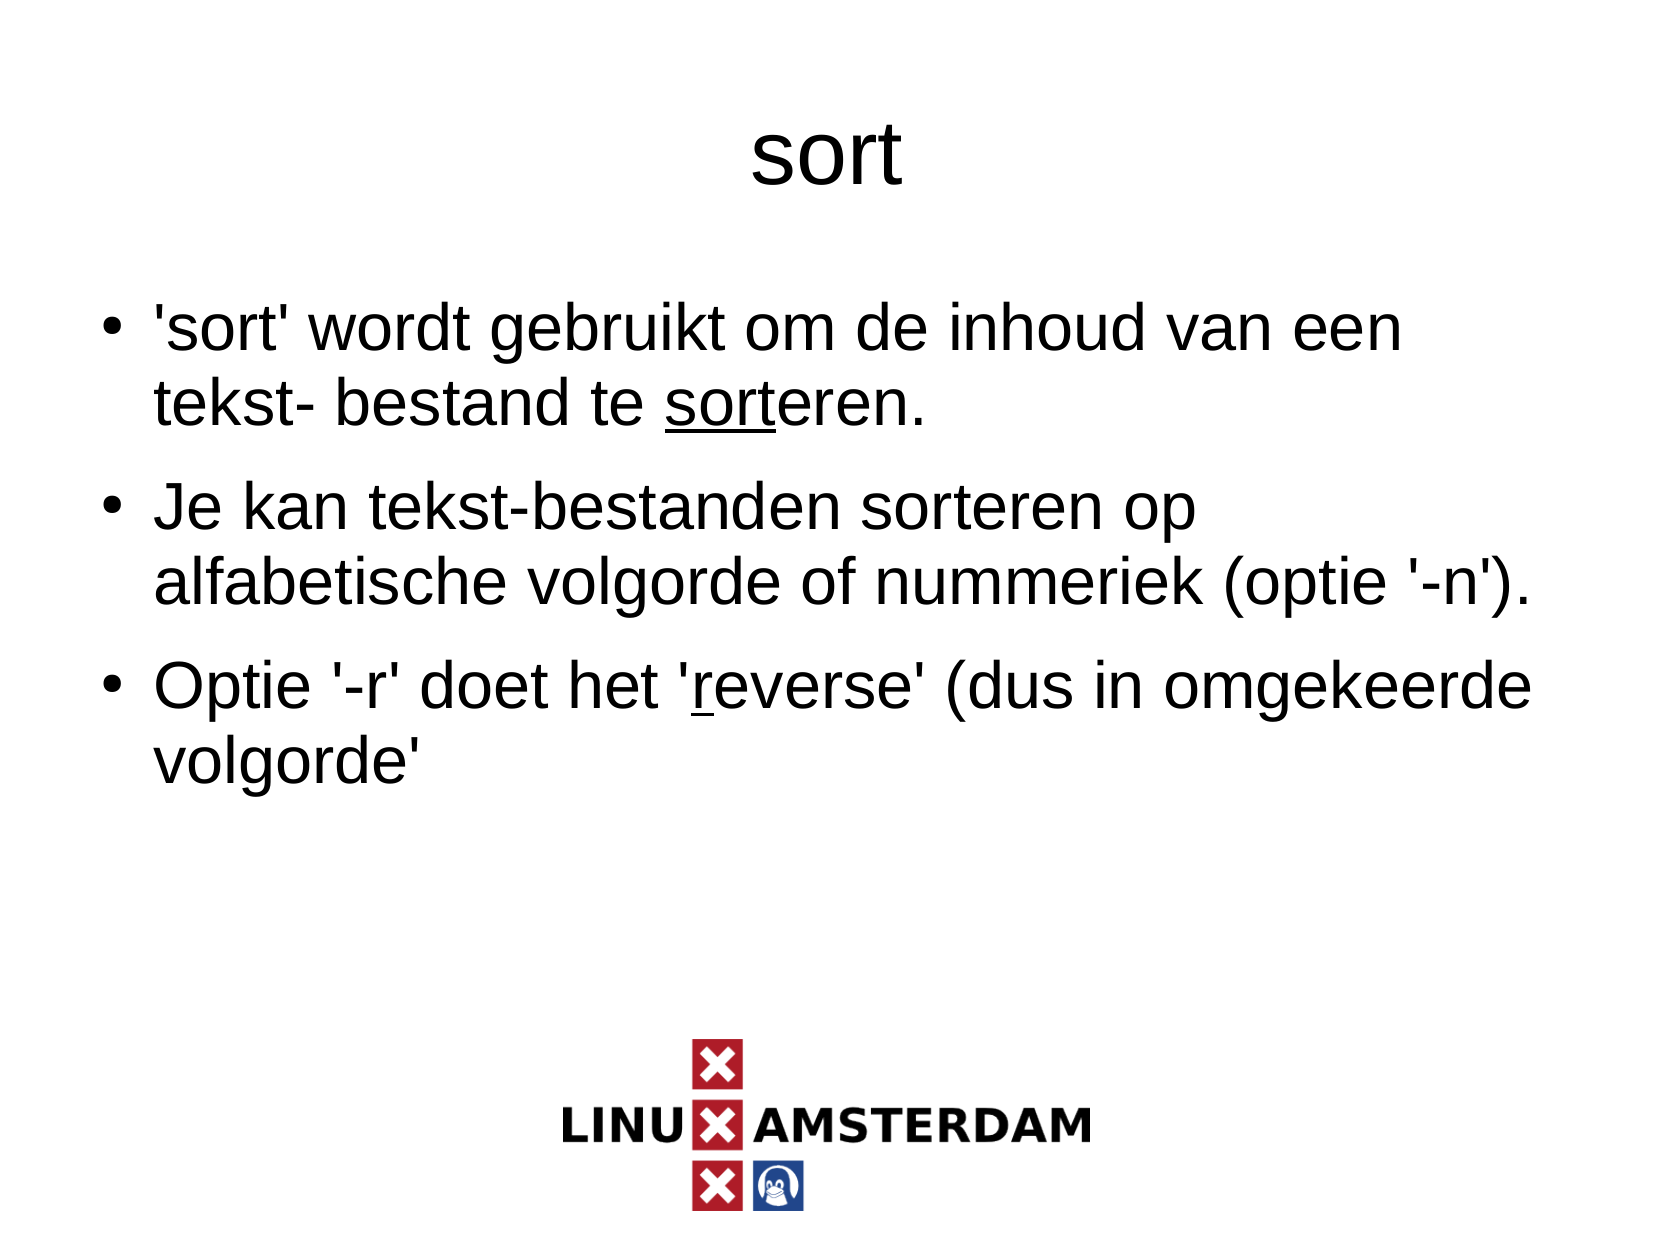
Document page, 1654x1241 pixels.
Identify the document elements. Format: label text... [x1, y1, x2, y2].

list 'sort' wordt gebruikt om de inhoud van een tekst- bestand te sorteren. Je kan tekst-bestanden sorteren op alfabetische volgorde of nummeriek (optie '-n'). Optie '-r' doet het 'reverse' (dus in omgekeerde volgorde' [82, 290, 1571, 1010]
picture [563, 1039, 1090, 1211]
title sort [82, 49, 1571, 257]
